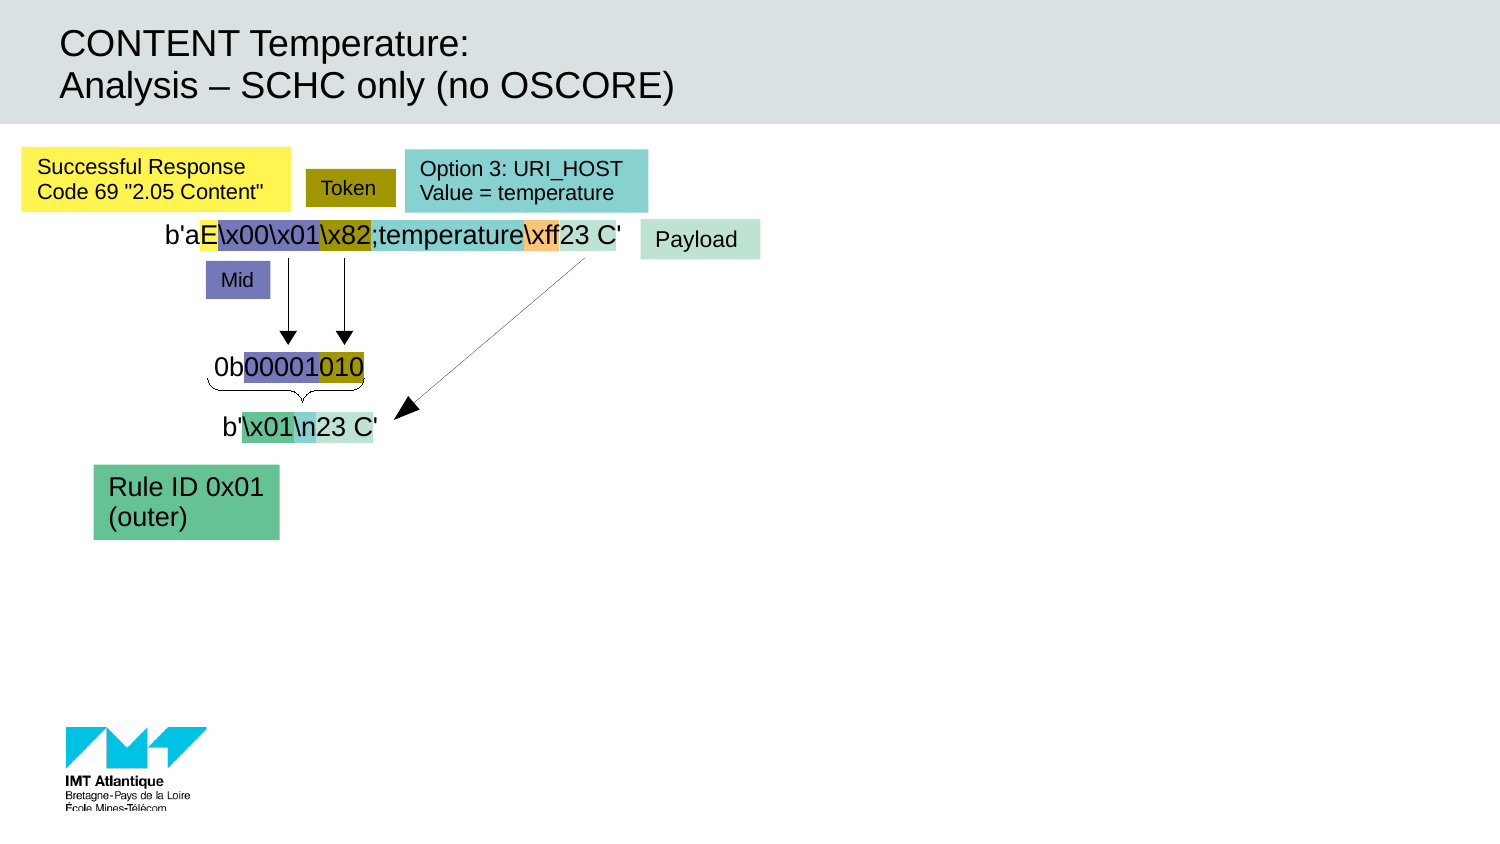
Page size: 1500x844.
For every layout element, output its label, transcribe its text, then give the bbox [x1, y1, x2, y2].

text_box CONTENT Temperature: Analysis – SCHC only (no OSCORE) [44, 15, 1306, 156]
text_box Successful Response Code 69 "2.05 Content" [21, 146, 292, 213]
text_box Payload [640, 219, 761, 260]
text_box Mid [205, 260, 271, 299]
text_box Rule ID 0x01 (outer) [93, 464, 280, 541]
text_box 0b00001010 [199, 344, 394, 391]
text_box Token [305, 168, 396, 207]
text_box b'\x01\n23 C' [207, 405, 394, 451]
text_box Option 3: URI_HOST Value = temperature [405, 149, 649, 213]
text_box b'aE\x00\x01\x82;temperature\xff23 C' [150, 212, 648, 258]
